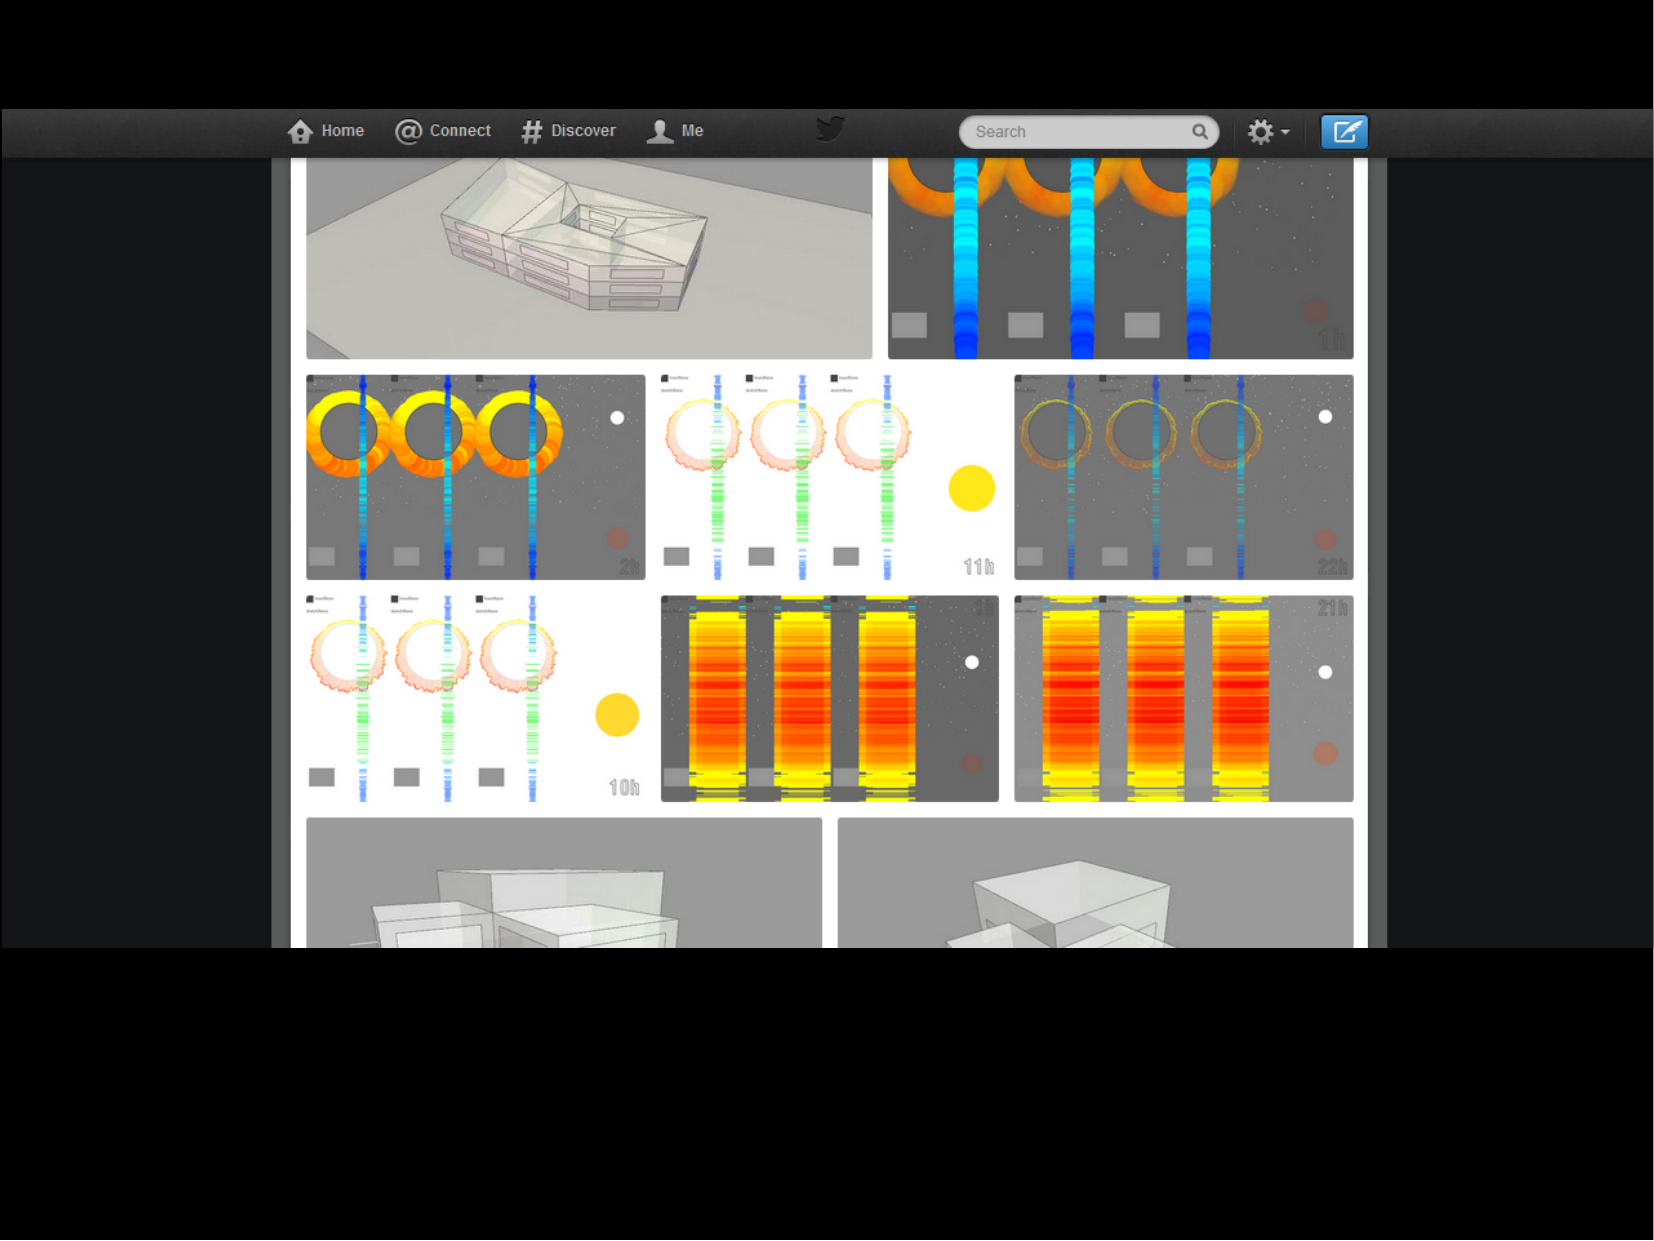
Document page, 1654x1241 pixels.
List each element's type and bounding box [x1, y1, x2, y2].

picture [2, 109, 1654, 948]
